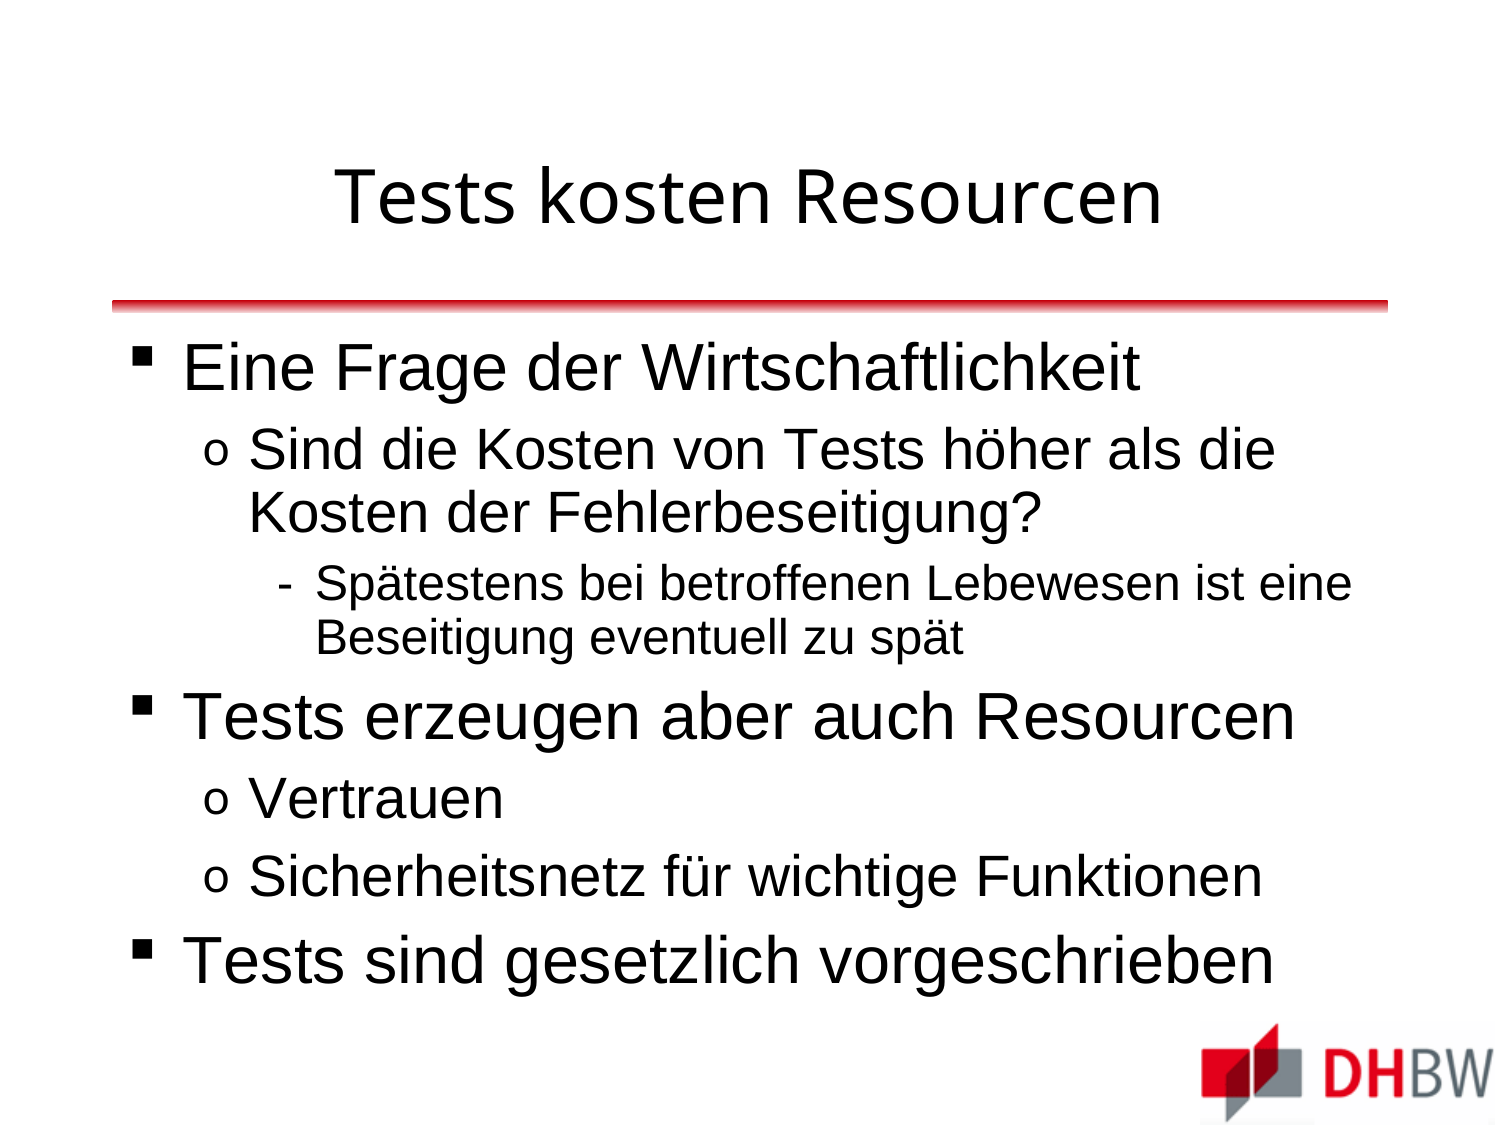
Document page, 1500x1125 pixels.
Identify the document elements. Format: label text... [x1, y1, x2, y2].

list Eine Frage der Wirtschaftlichkeit Sind die Kosten von Tests höher als die Kosten der Fehlerbeseitigung? Spätestens bei betroffenen Lebewesen ist eine Beseitigung eventuell zu spät Tests erzeugen aber auch Resourcen Vertrauen Sicherheitsnetz für wichtige Funktionen Tests sind gesetzlich vorgeschrieben [112, 324, 1388, 1051]
title Tests kosten Resourcen [112, 99, 1388, 288]
picture [1200, 1021, 1495, 1125]
